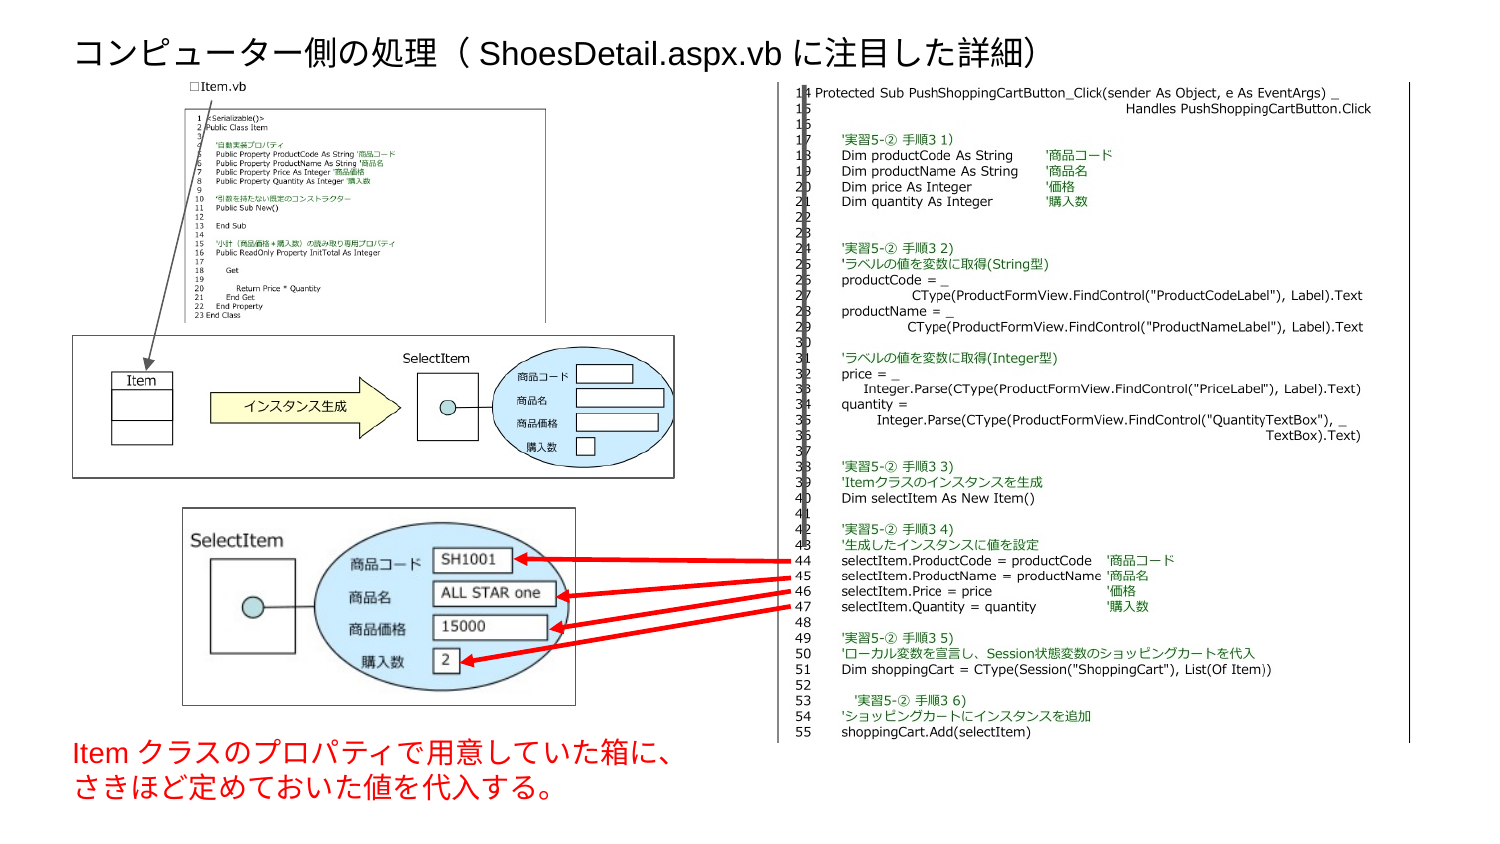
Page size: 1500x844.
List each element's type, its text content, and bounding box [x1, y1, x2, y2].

title コンピューター側の処理（ShoesDetail.aspx.vbに注目した詳細） [57, 16, 1455, 69]
picture [73, 336, 674, 478]
picture [774, 82, 1427, 743]
text_box Itemクラスのプロパティで用意していた箱に、 さきほど定めておいた値を代入する。 [57, 719, 804, 806]
picture [183, 81, 546, 323]
picture [183, 508, 575, 705]
